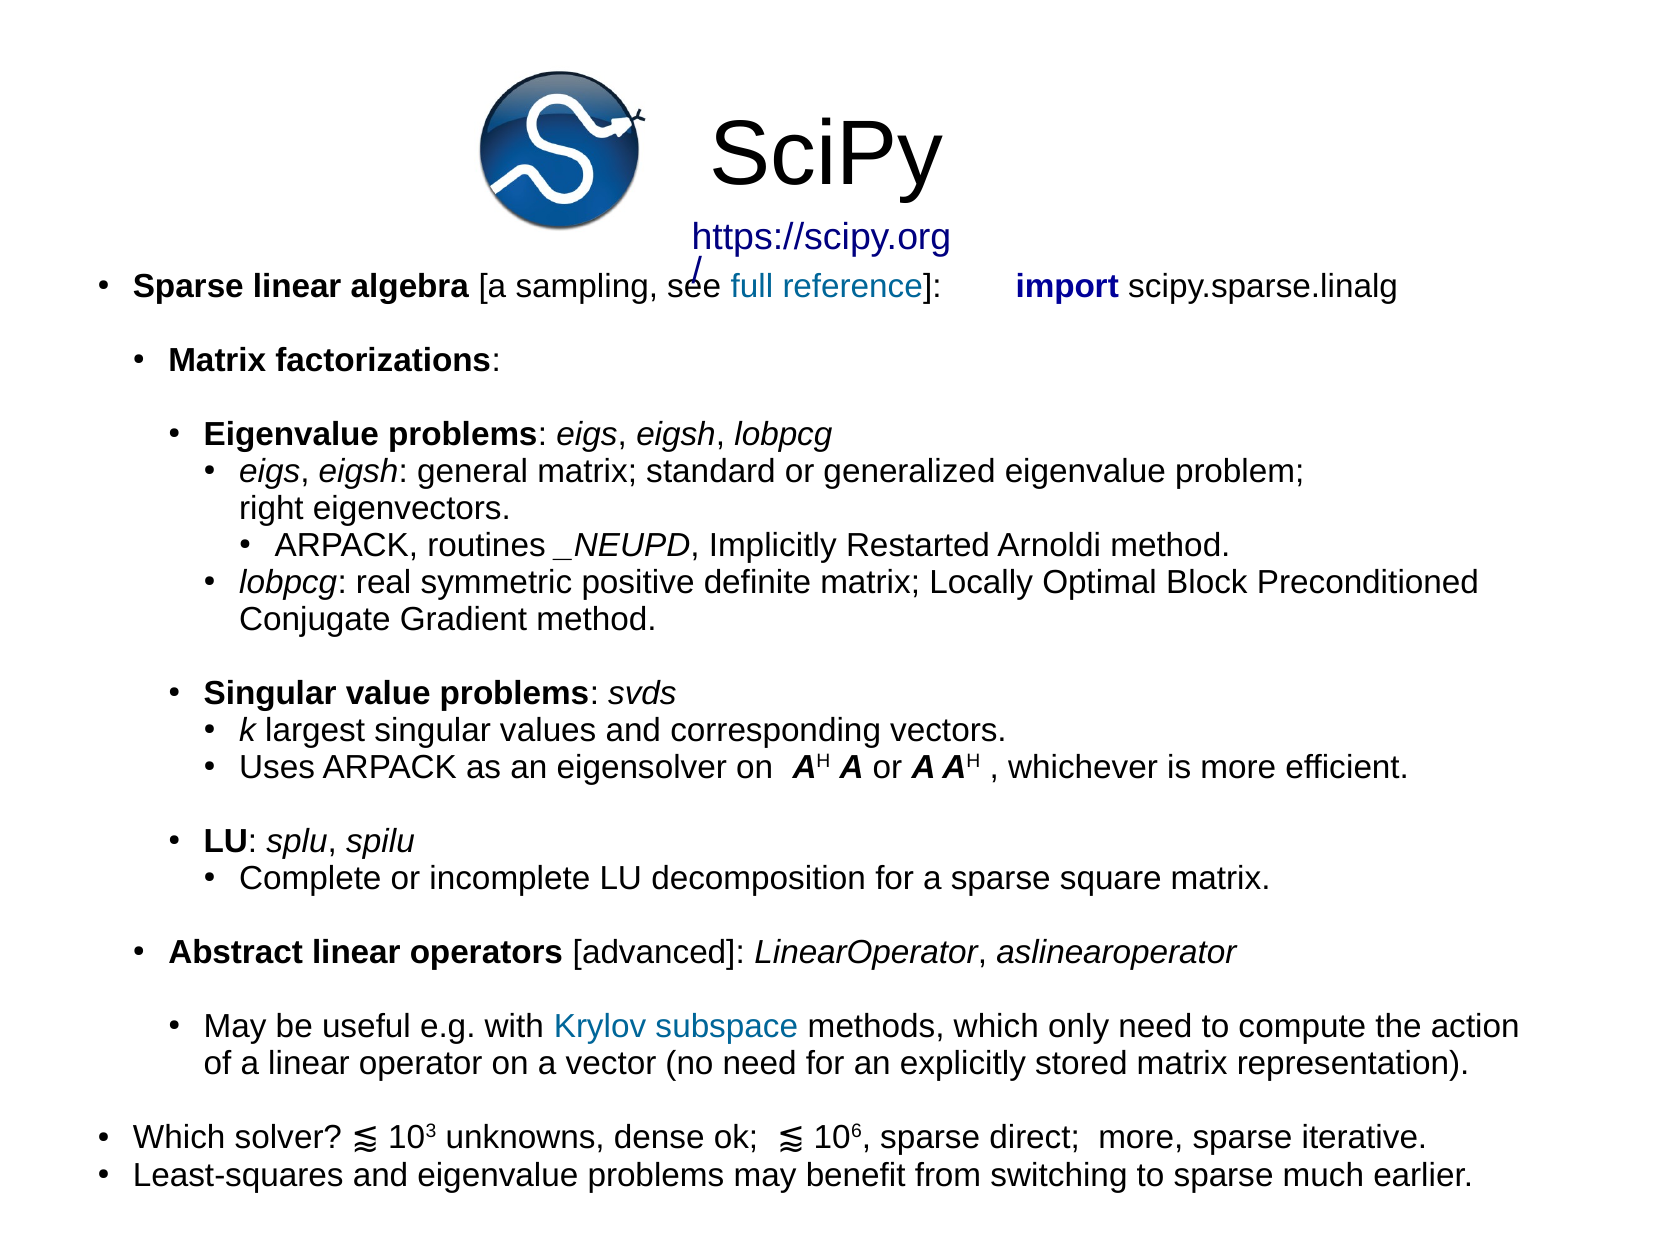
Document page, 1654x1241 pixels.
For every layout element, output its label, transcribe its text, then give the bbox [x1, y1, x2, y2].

text_box https://scipy.org/ [676, 207, 977, 265]
text_box Sparse linear algebra [a sampling, see full reference]: import scipy.sparse.linalg Matrix factorizations: Eigenvalue problems: eigs, eigsh, lobpcg eigs, eigsh: general matrix; standard or generalized eigenvalue problem; right eigenvectors. ARPACK, routines _NEUPD, Implicitly Restarted Arnoldi method. lobpcg: real symmetric positive definite matrix; Locally Optimal Block Preconditioned Conjugate Gradient method. Singular value problems: svds k largest singular values and corresponding vectors. Uses ARPACK as an eigensolver on AH A or A AH , whichever is more efficient. LU: splu, spilu Complete or incomplete LU decomposition for a sparse square matrix. Abstract linear operators [advanced]: LinearOperator, aslinearoperator May be useful e.g. with Krylov subspace methods, which only need to compute the action of a linear operator on a vector (no need for an explicitly stored matrix representation). Which solver? ⪅ 103 unknowns, dense ok; ⪅ 106, sparse direct; more, sparse iterative. Least-squares and eigenvalue problems may benefit from switching to sparse much earlier. [82, 222, 1561, 1216]
title SciPy [82, 49, 1571, 257]
